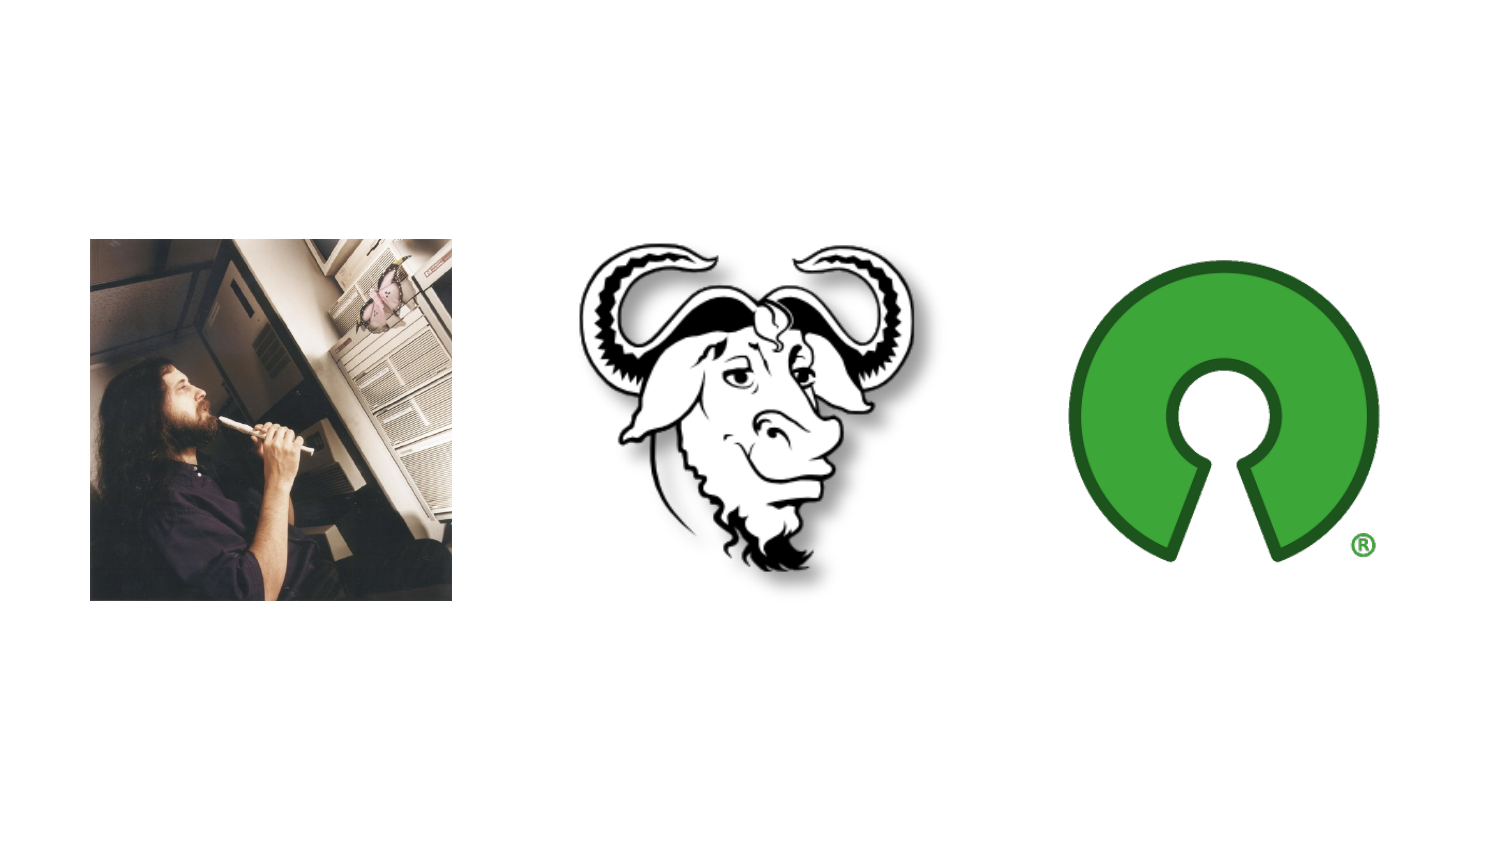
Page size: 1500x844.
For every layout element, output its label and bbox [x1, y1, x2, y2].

picture [90, 239, 452, 601]
picture [575, 239, 946, 602]
picture [1065, 254, 1385, 575]
